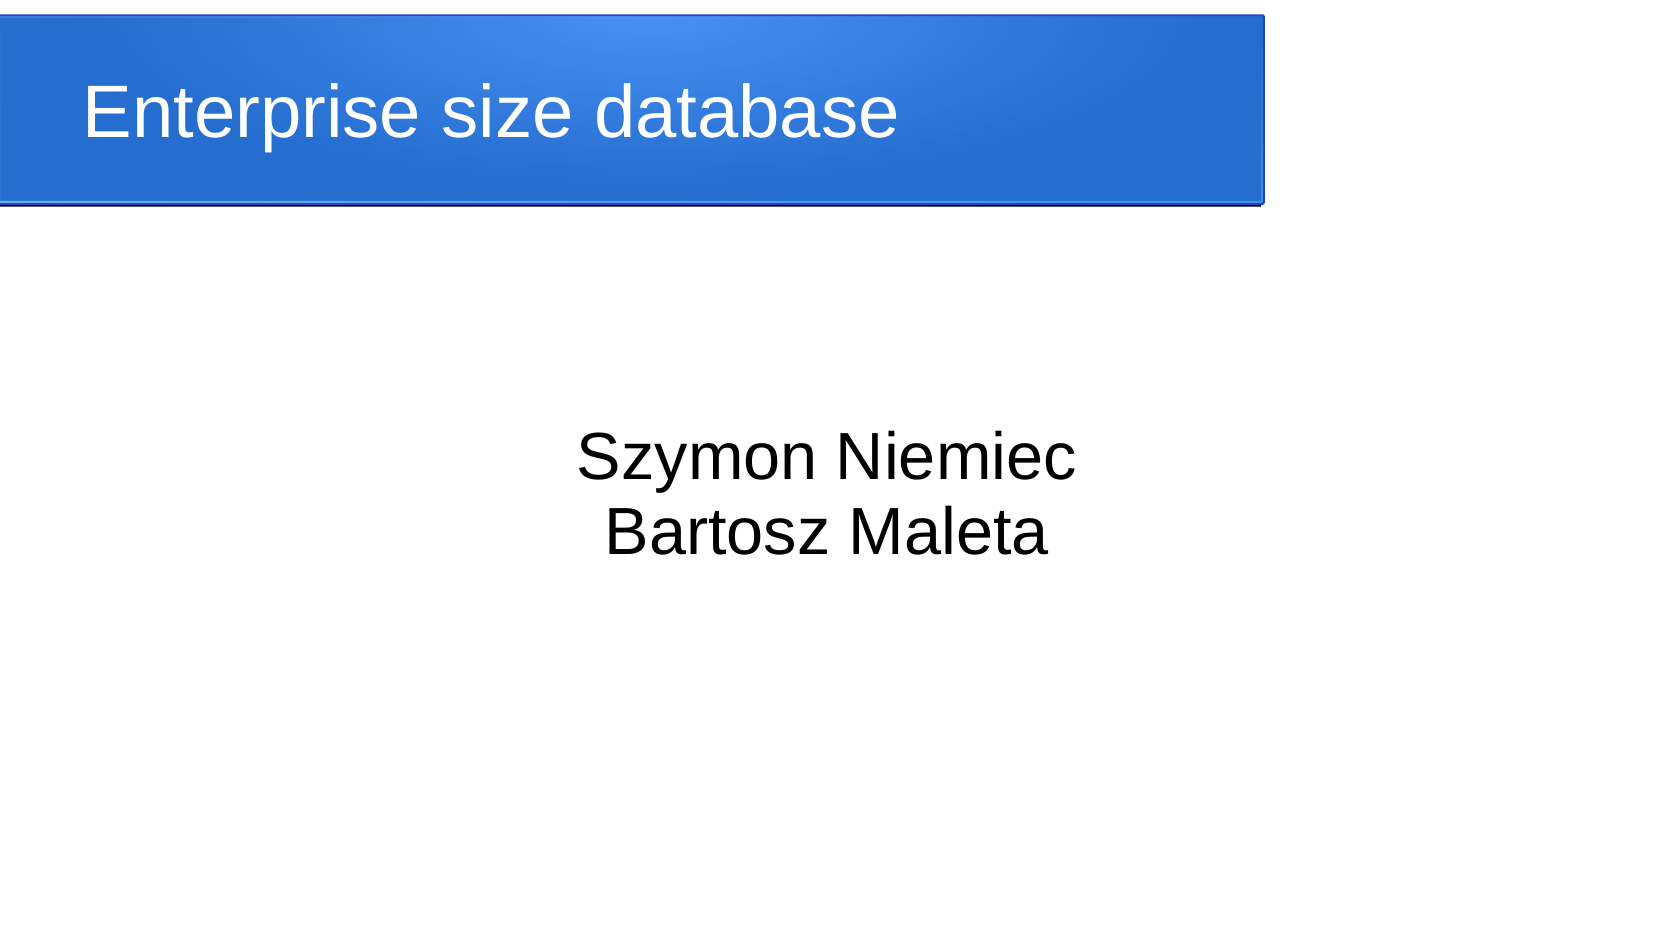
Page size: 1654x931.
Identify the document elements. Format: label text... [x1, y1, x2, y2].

subtitle Szymon Niemiec Bartosz Maleta [82, 224, 1571, 764]
title Enterprise size database [82, 35, 1235, 189]
